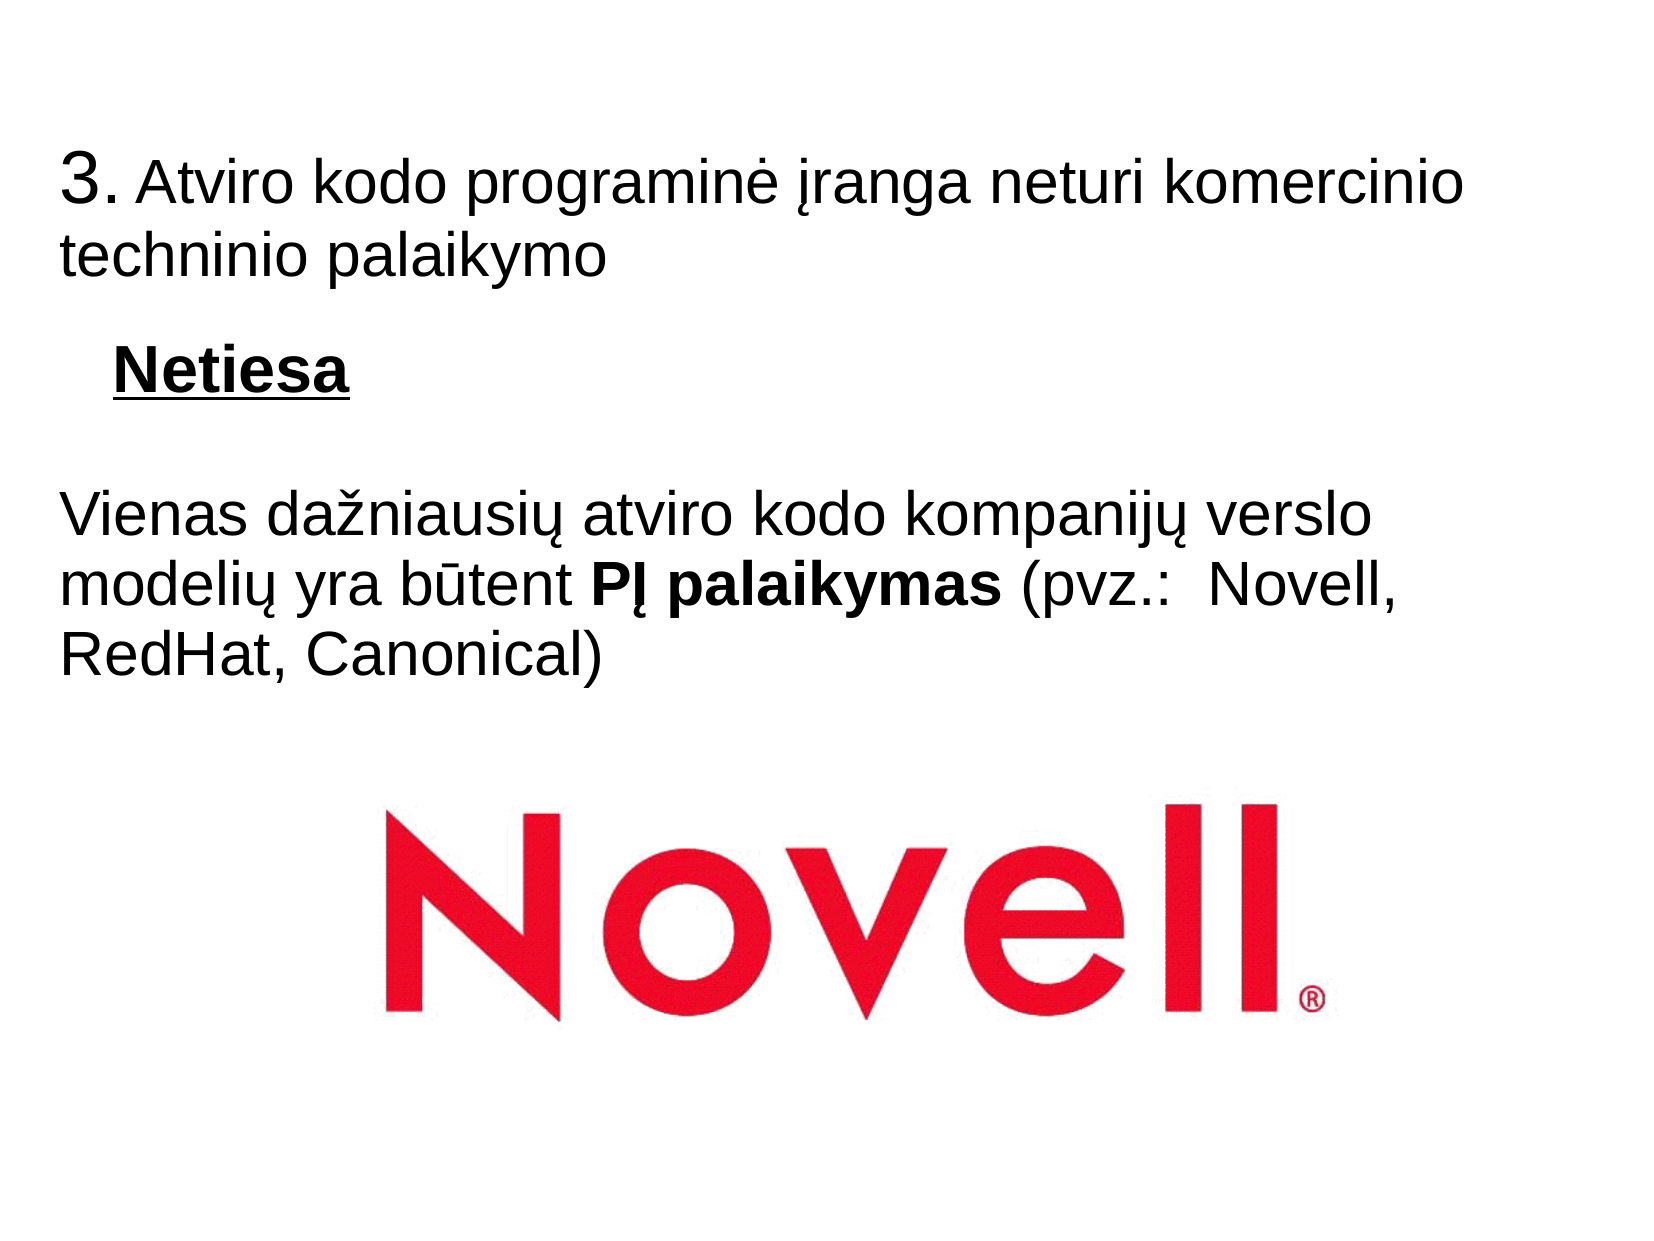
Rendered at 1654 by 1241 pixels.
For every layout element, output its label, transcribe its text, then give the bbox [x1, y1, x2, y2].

picture [267, 720, 1415, 1117]
text_box 3. Atviro kodo programinė įranga neturi komercinio techninio palaikymo [44, 128, 1633, 297]
text_box Vienas dažniausių atviro kodo kompanijų verslo modelių yra būtent PĮ palaikymas (pvz.: Novell, RedHat, Canonical) [44, 471, 1557, 696]
text_box Netiesa [98, 324, 414, 441]
